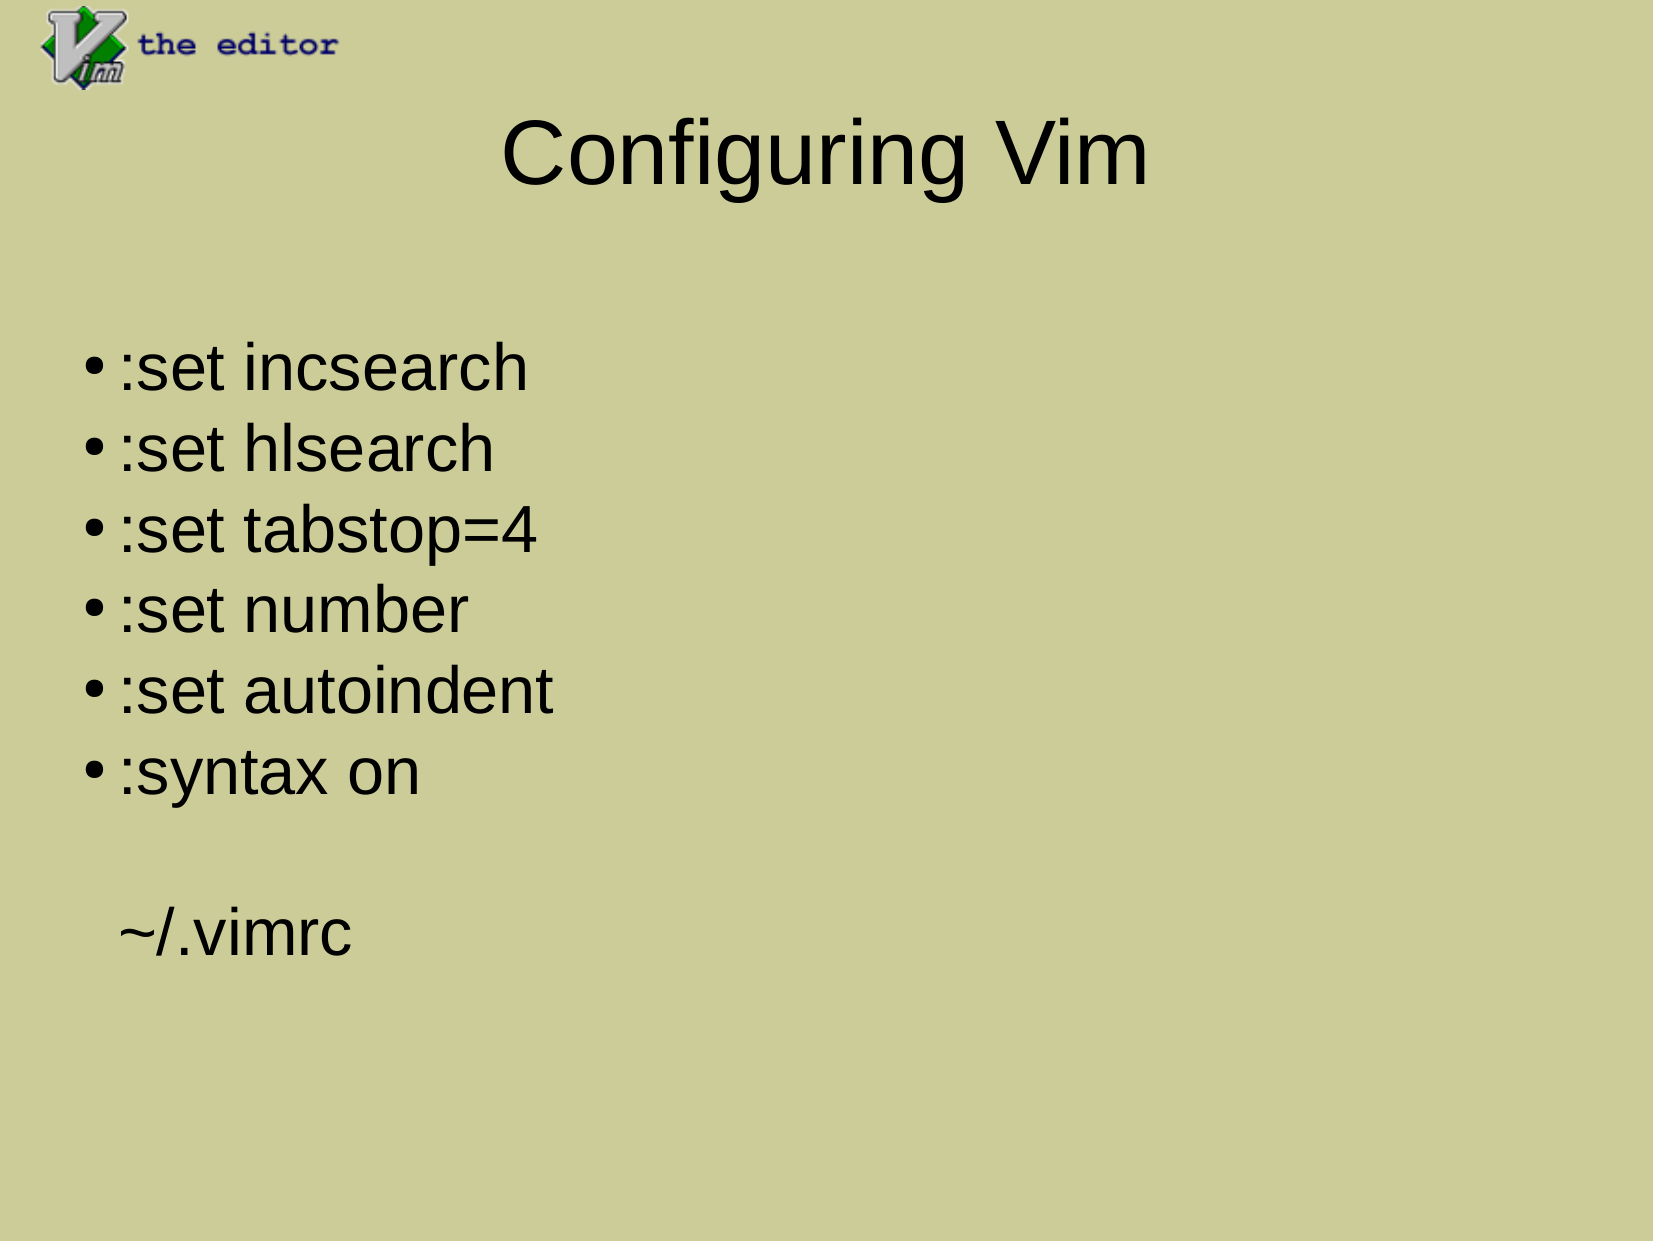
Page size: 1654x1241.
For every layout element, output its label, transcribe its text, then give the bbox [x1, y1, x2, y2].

picture [6, 6, 341, 91]
title Configuring Vim [82, 49, 1571, 257]
subtitle :set incsearch :set hlsearch :set tabstop=4 :set number :set autoindent :syntax on ~/.vimrc [82, 276, 1571, 1024]
